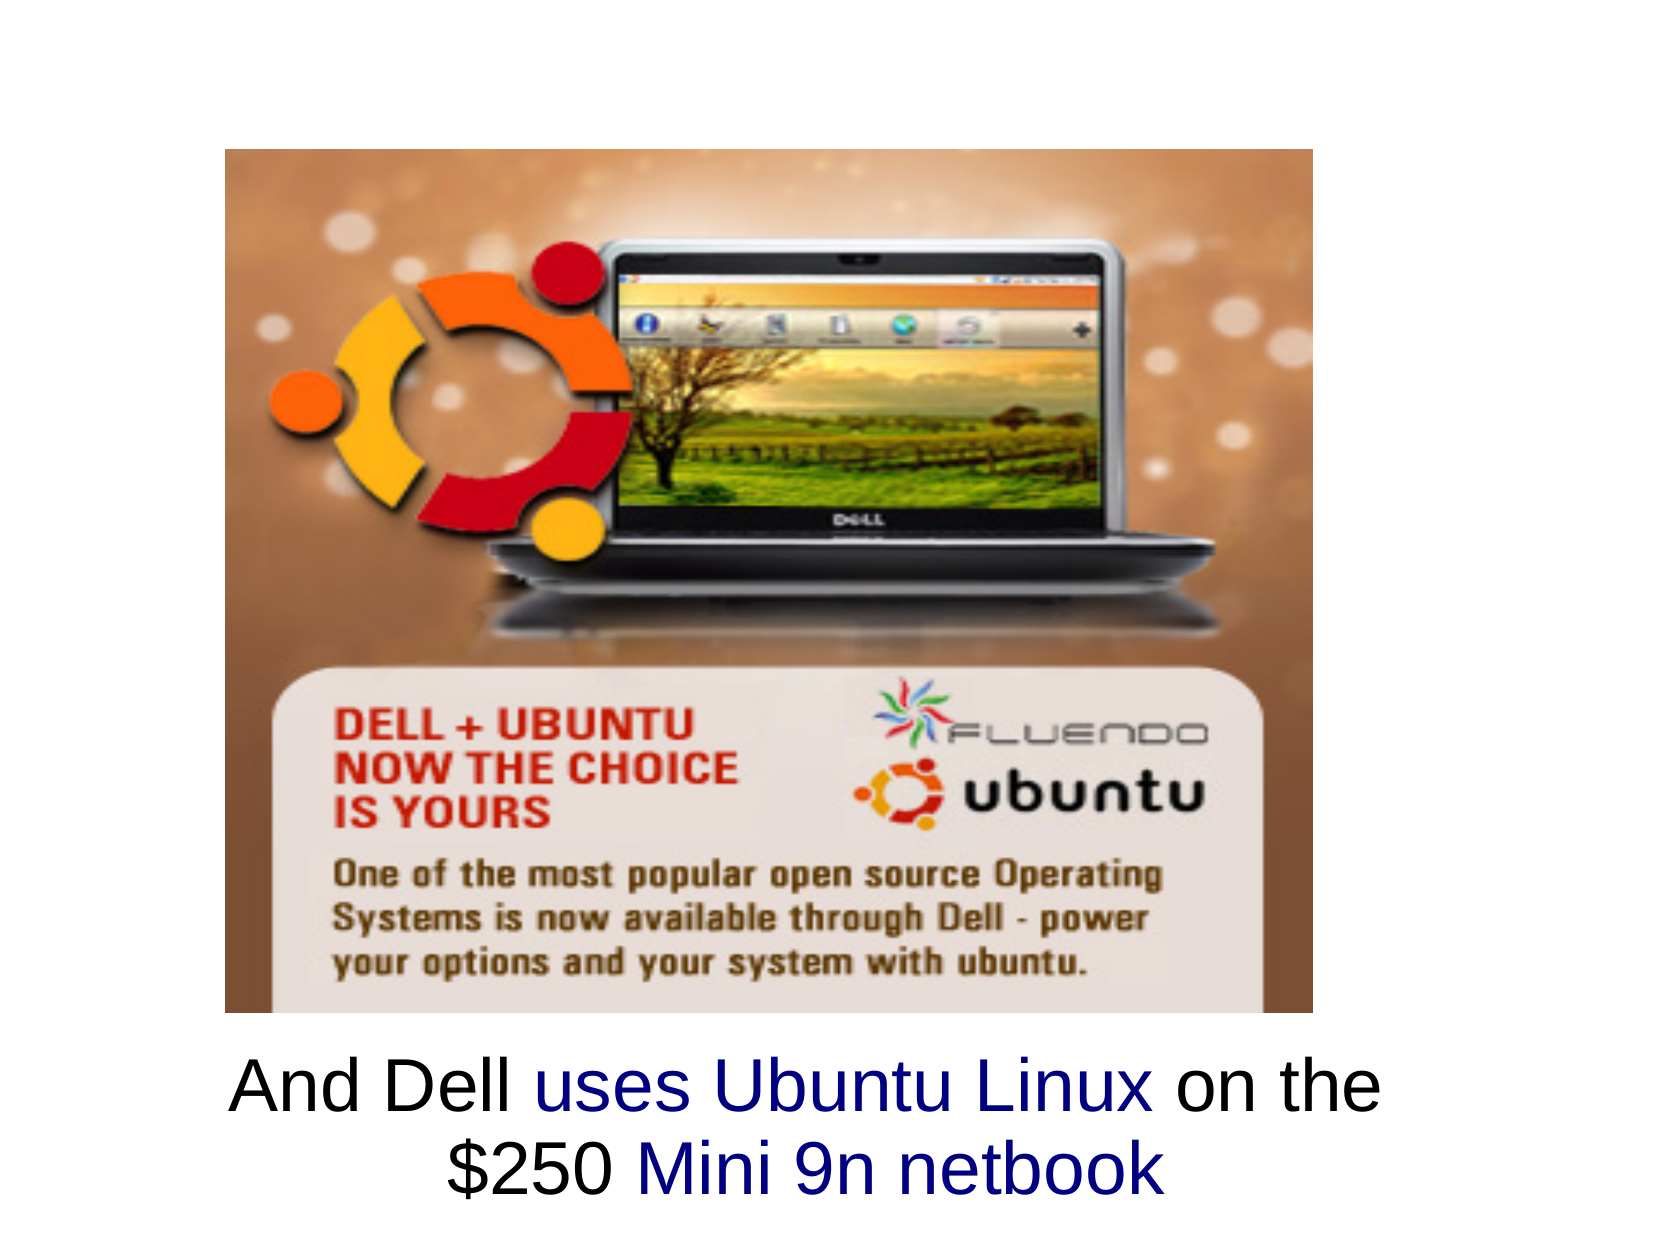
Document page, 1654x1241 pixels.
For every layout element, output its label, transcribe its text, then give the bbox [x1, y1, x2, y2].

picture [225, 149, 1313, 1013]
text_box And Dell uses Ubuntu Linux on the $250 Mini 9n netbook [150, 1035, 1463, 1219]
